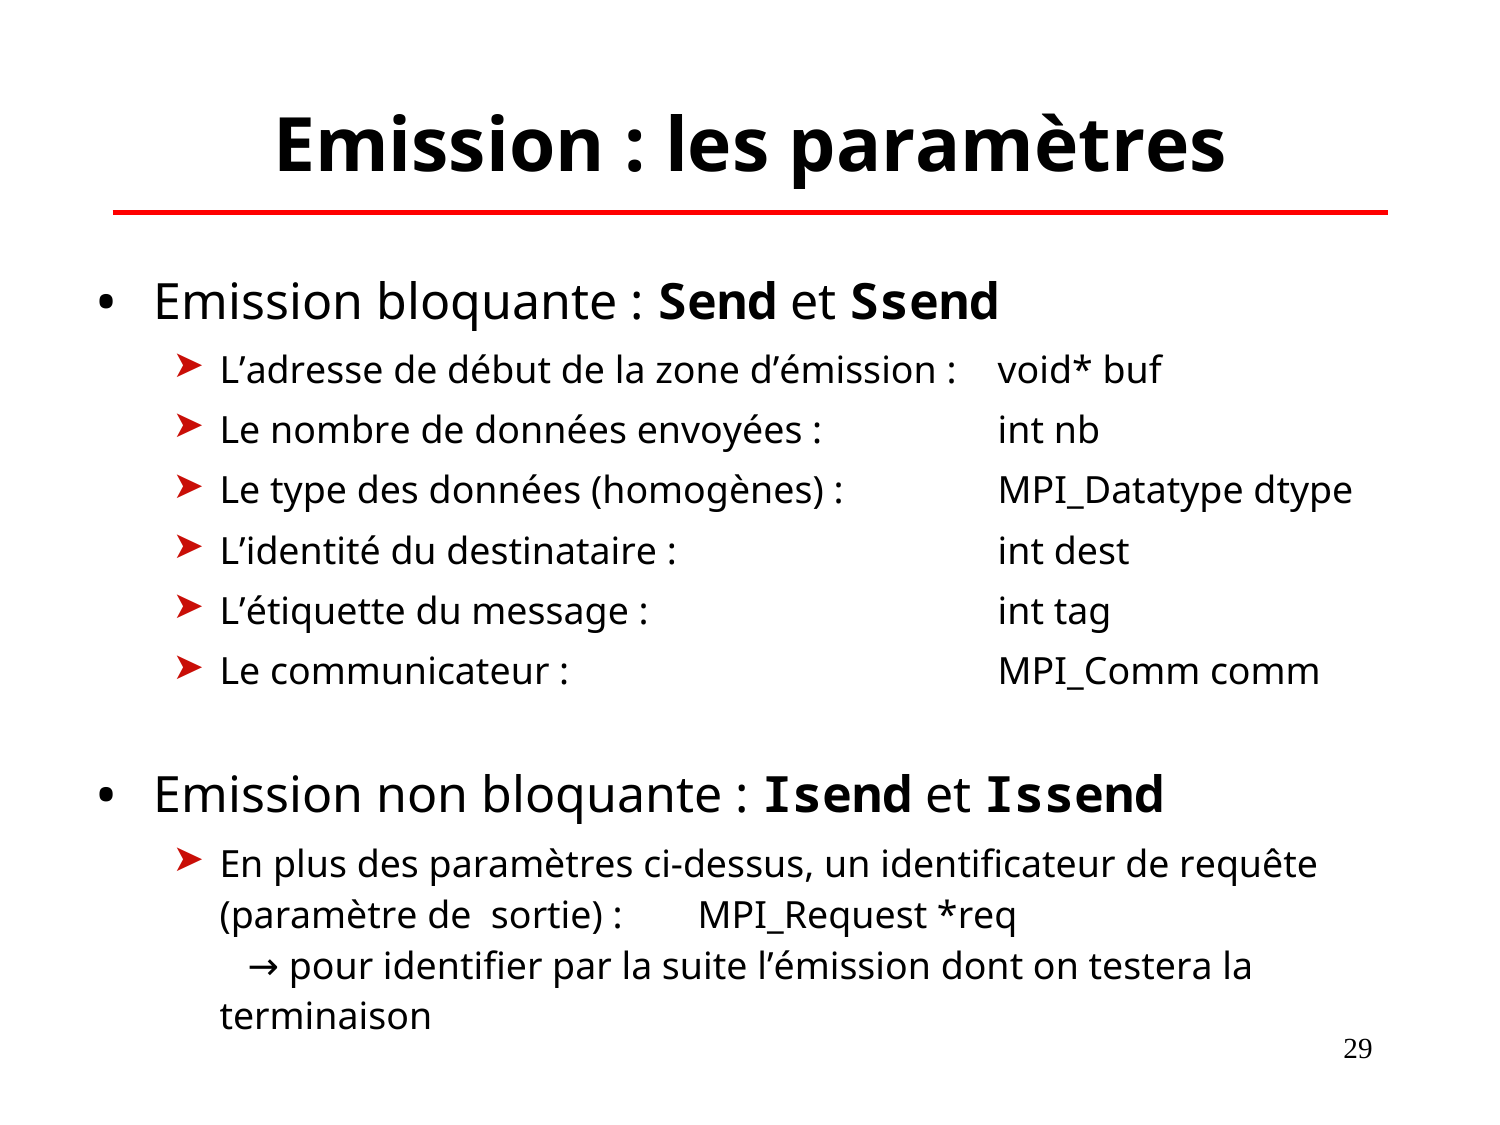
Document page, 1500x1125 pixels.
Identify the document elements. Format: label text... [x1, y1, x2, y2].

title Emission : les paramètres [112, 48, 1388, 237]
list Emission bloquante : Send et Ssend L’adresse de début de la zone d’émission : void* buf Le nombre de données envoyées : int nb Le type des données (homogènes) : MPI_Datatype dtype L’identité du destinataire : int dest L’étiquette du message : int tag Le communicateur : MPI_Comm comm Emission non bloquante : Isend et Issend En plus des paramètres ci-dessus, un identificateur de requête (paramètre de sortie) : MPI_Request *req → pour identifier par la suite l’émission dont on testera la terminaison [82, 257, 1447, 1008]
